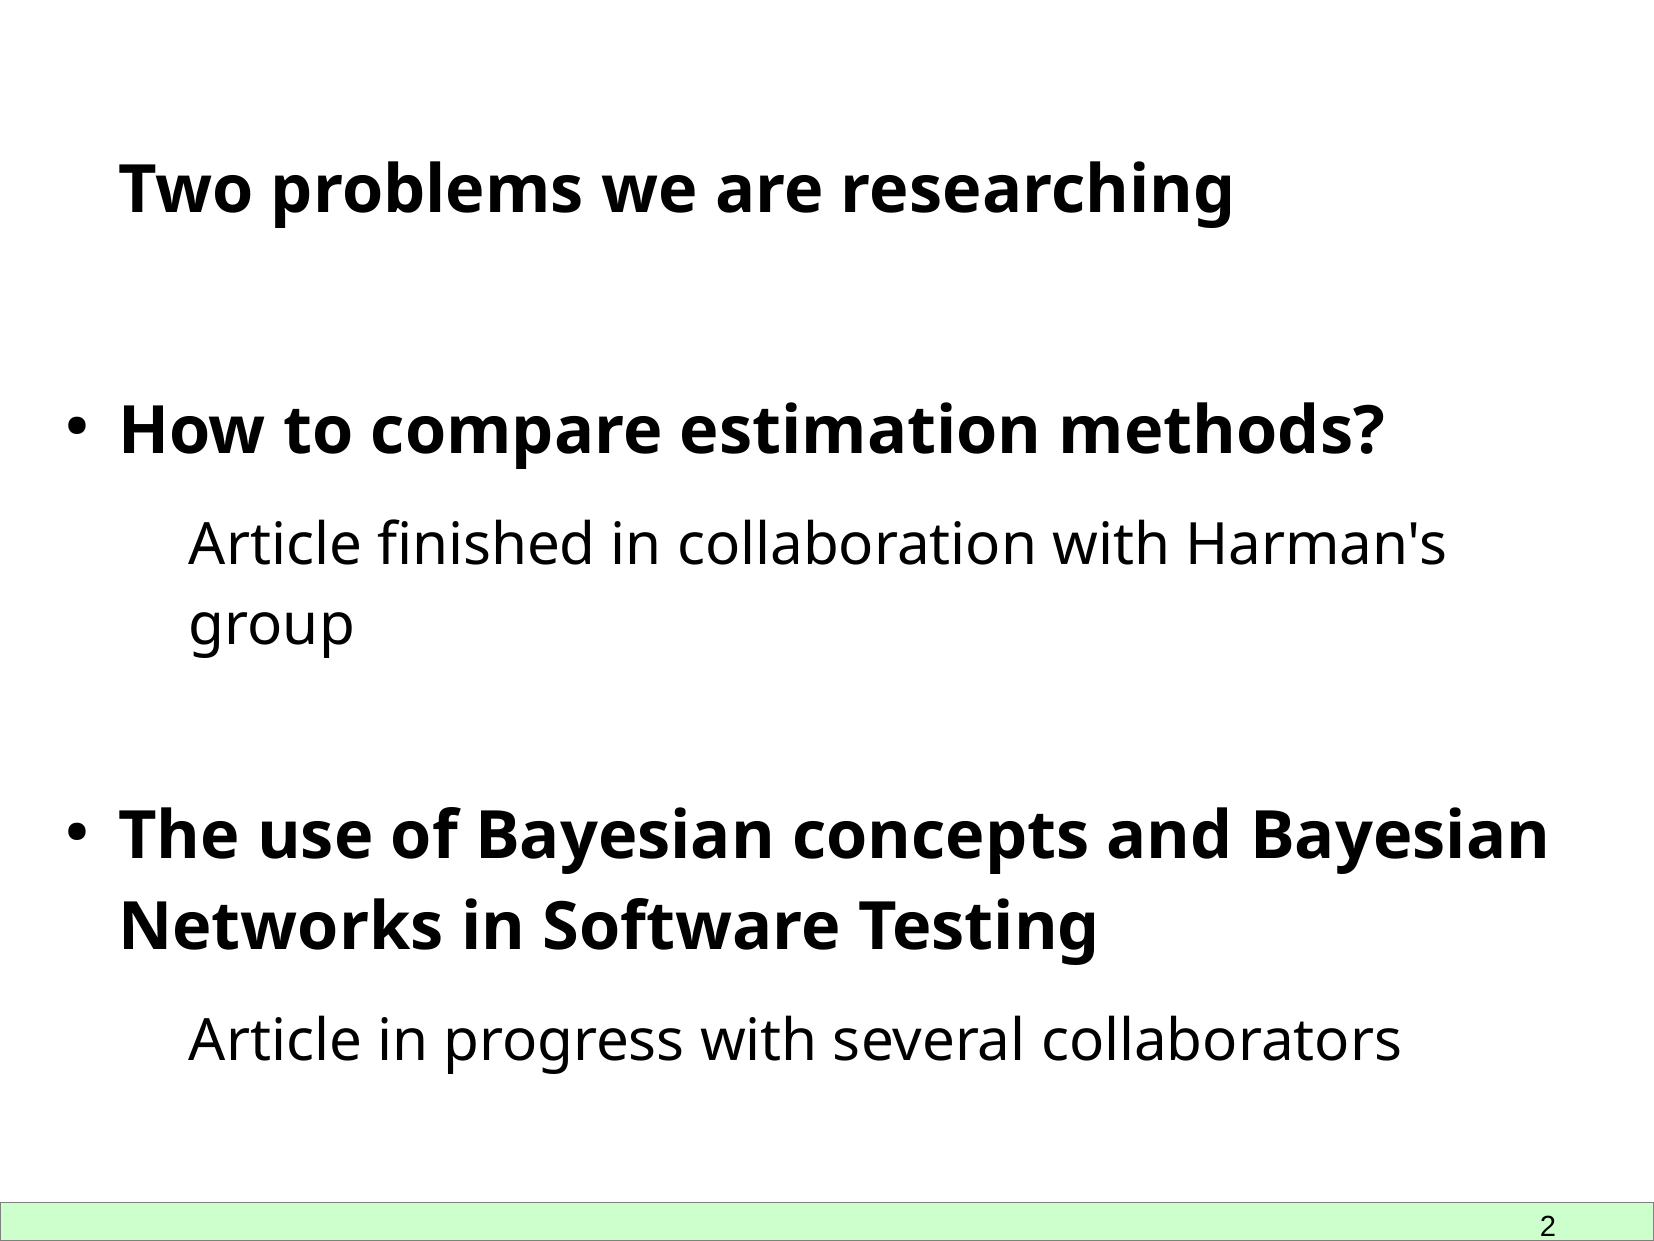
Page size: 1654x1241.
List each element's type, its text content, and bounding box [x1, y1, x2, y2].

list Two problems we are researching How to compare estimation methods? Article finished in collaboration with Harman's group The use of Bayesian concepts and Bayesian Networks in Software Testing Article in progress with several collaborators [47, 141, 1619, 1170]
